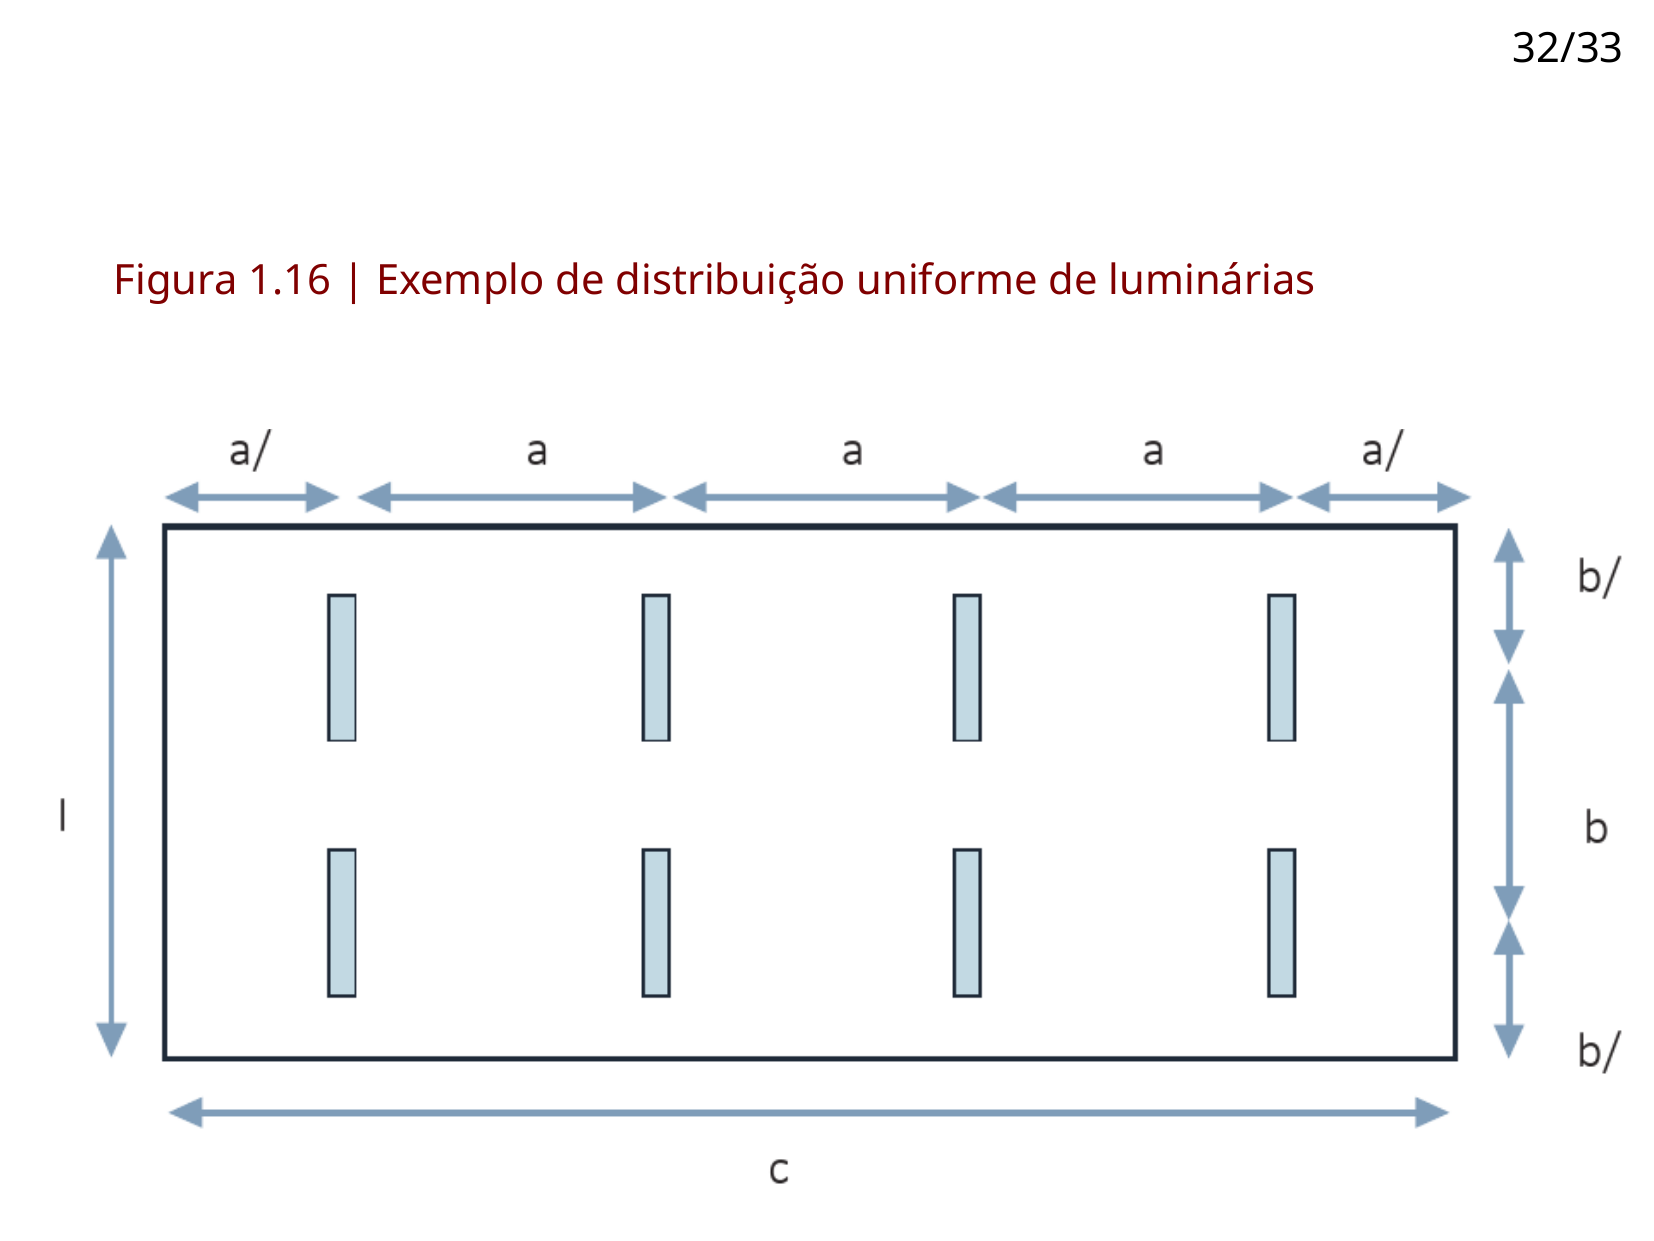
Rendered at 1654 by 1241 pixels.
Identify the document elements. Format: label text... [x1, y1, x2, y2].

text_box Figura 1.16 | Exemplo de distribuição uniforme de luminárias [99, 242, 1585, 377]
picture [37, 429, 1625, 1189]
